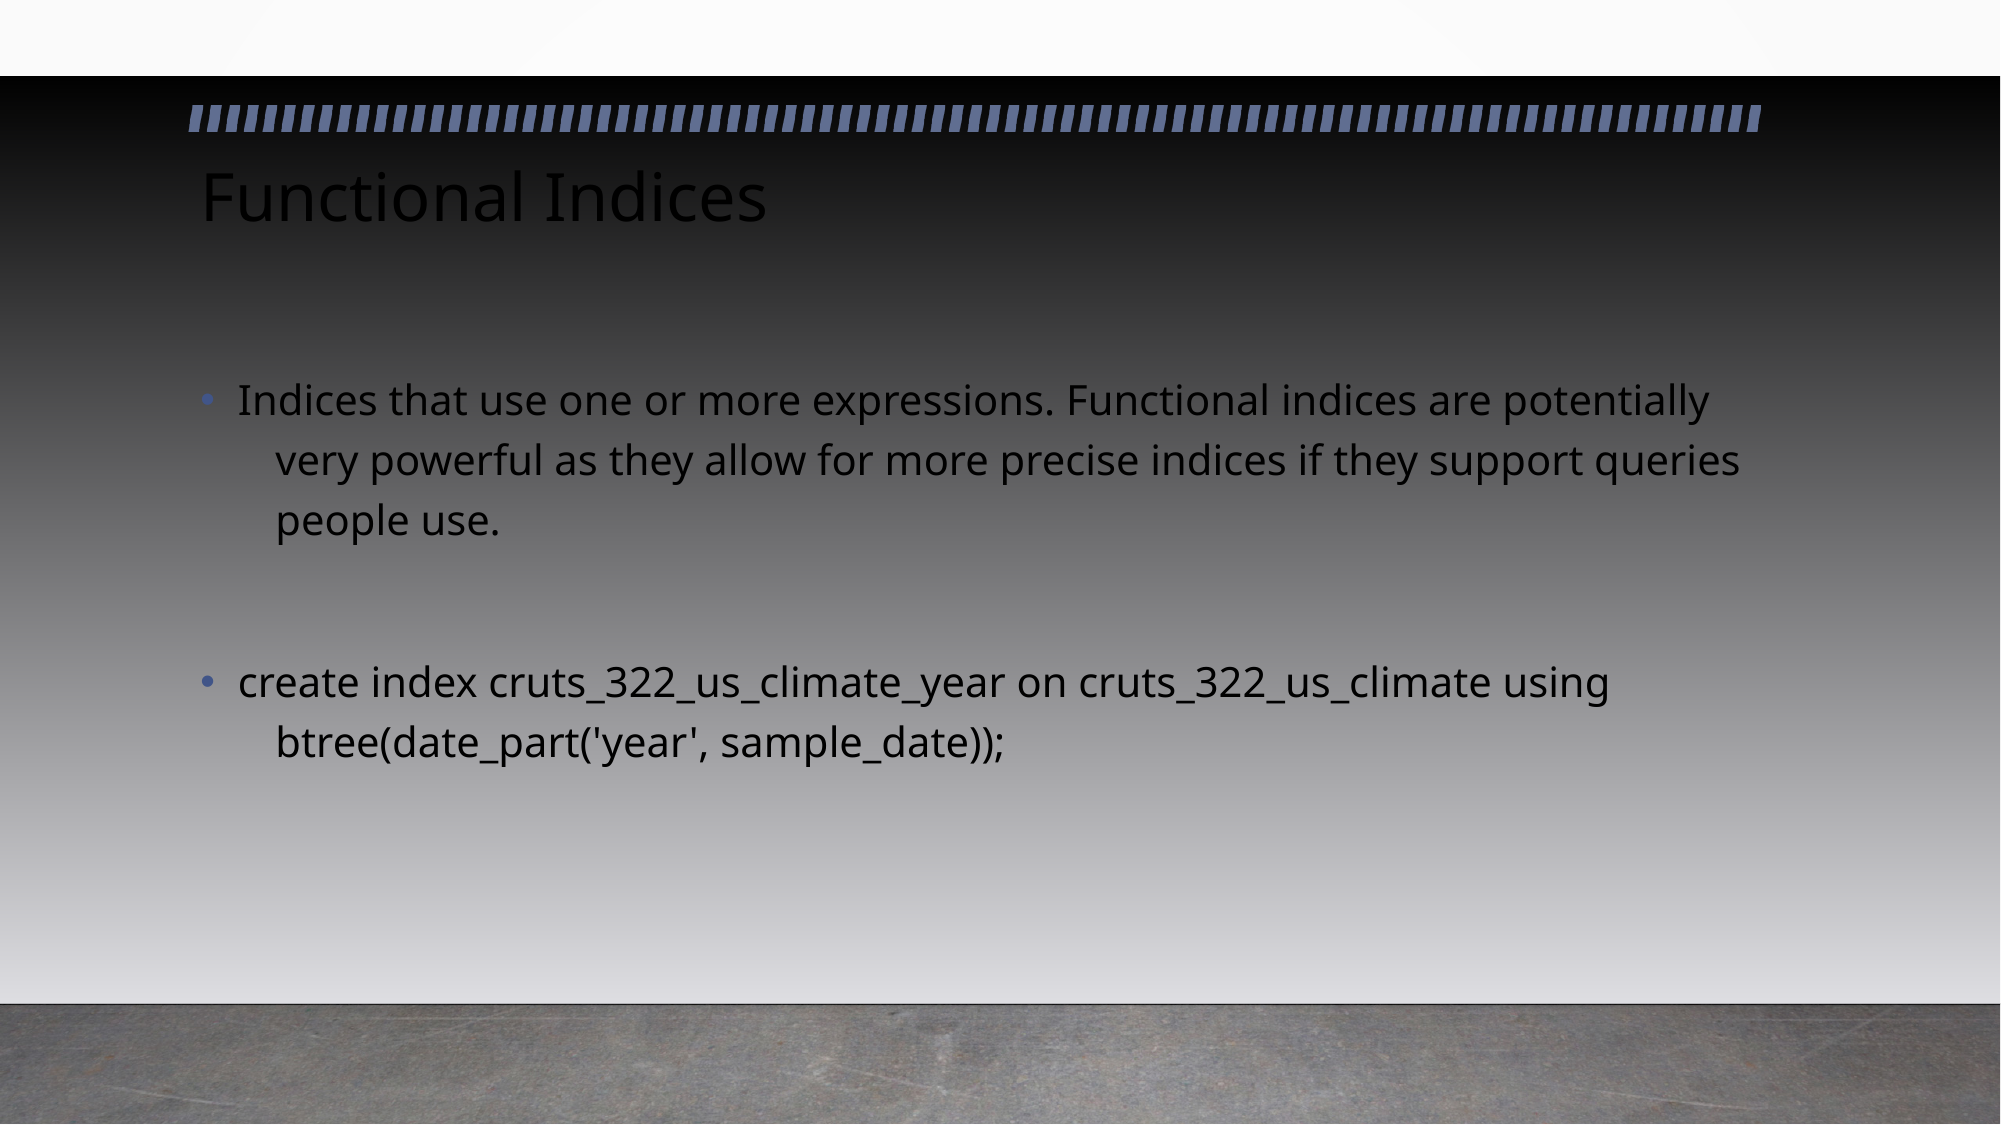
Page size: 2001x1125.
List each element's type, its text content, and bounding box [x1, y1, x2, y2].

title Functional Indices [185, 156, 1761, 329]
list Indices that use one or more expressions. Functional indices are potentially very powerful as they allow for more precise indices if they support queries people use. create index cruts_322_us_climate_year on cruts_322_us_climate using btree(date_part('year', sample_date)); [185, 356, 1761, 897]
